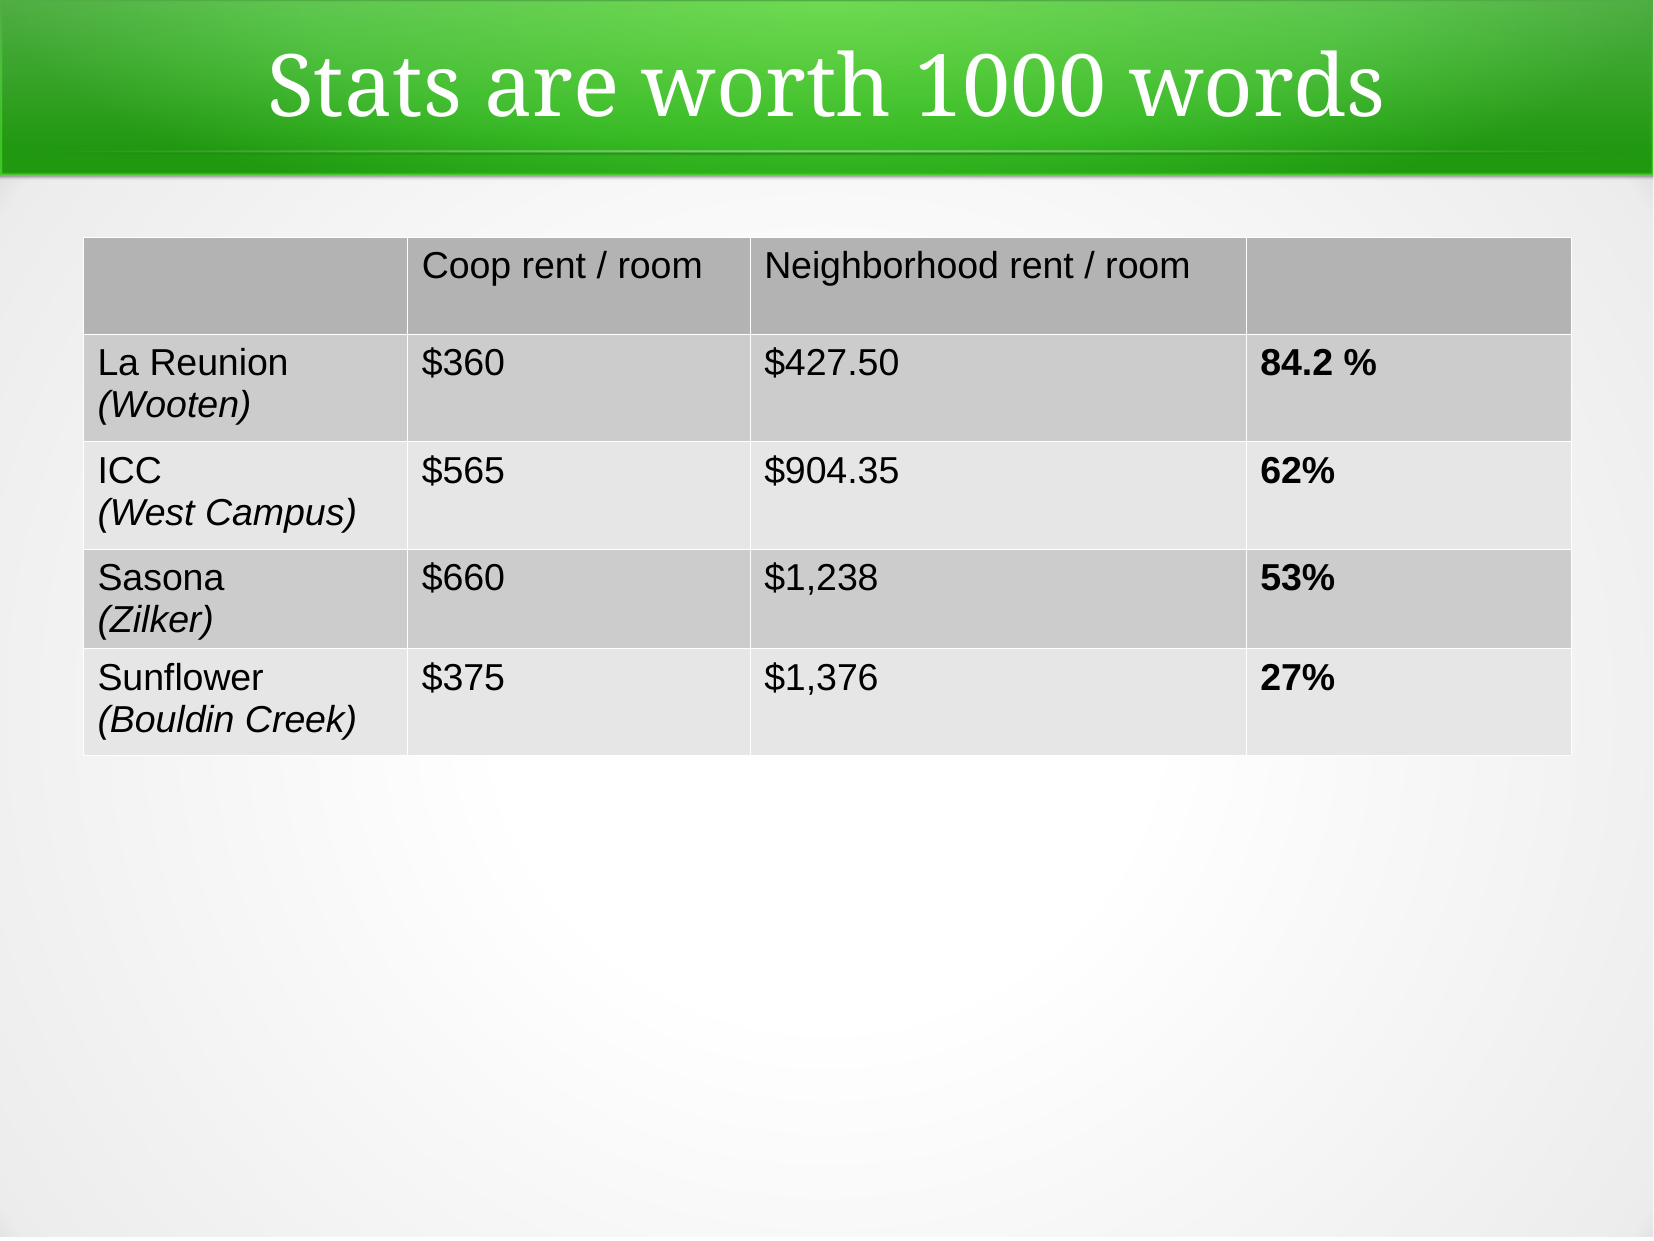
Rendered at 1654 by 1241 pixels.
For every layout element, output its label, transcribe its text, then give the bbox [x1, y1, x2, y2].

table_cell La Reunion (Wooten) [84, 335, 407, 441]
table_cell 62% [1247, 442, 1571, 549]
table_header Neighborhood rent / room [751, 238, 1246, 334]
table_cell $660 [408, 550, 750, 648]
table_cell $360 [408, 335, 750, 441]
table_cell Sunflower (Bouldin Creek) [84, 649, 407, 755]
table_cell ICC (West Campus) [84, 442, 407, 549]
table_cell $565 [408, 442, 750, 549]
table_header [1247, 238, 1571, 334]
picture [0, 0, 1654, 1237]
table_cell 27% [1247, 649, 1571, 755]
table_cell $375 [408, 649, 750, 755]
table_cell 53% [1247, 550, 1571, 648]
table_cell $1,376 [751, 649, 1246, 755]
table_header Coop rent / room [408, 238, 750, 334]
table_cell $427.50 [751, 335, 1246, 441]
title Stats are worth 1000 words [82, 11, 1571, 154]
table_cell $1,238 [751, 550, 1246, 648]
table_cell $904.35 [751, 442, 1246, 549]
table_cell Sasona (Zilker) [84, 550, 407, 648]
table_header [84, 238, 407, 334]
table_cell 84.2 % [1247, 335, 1571, 441]
